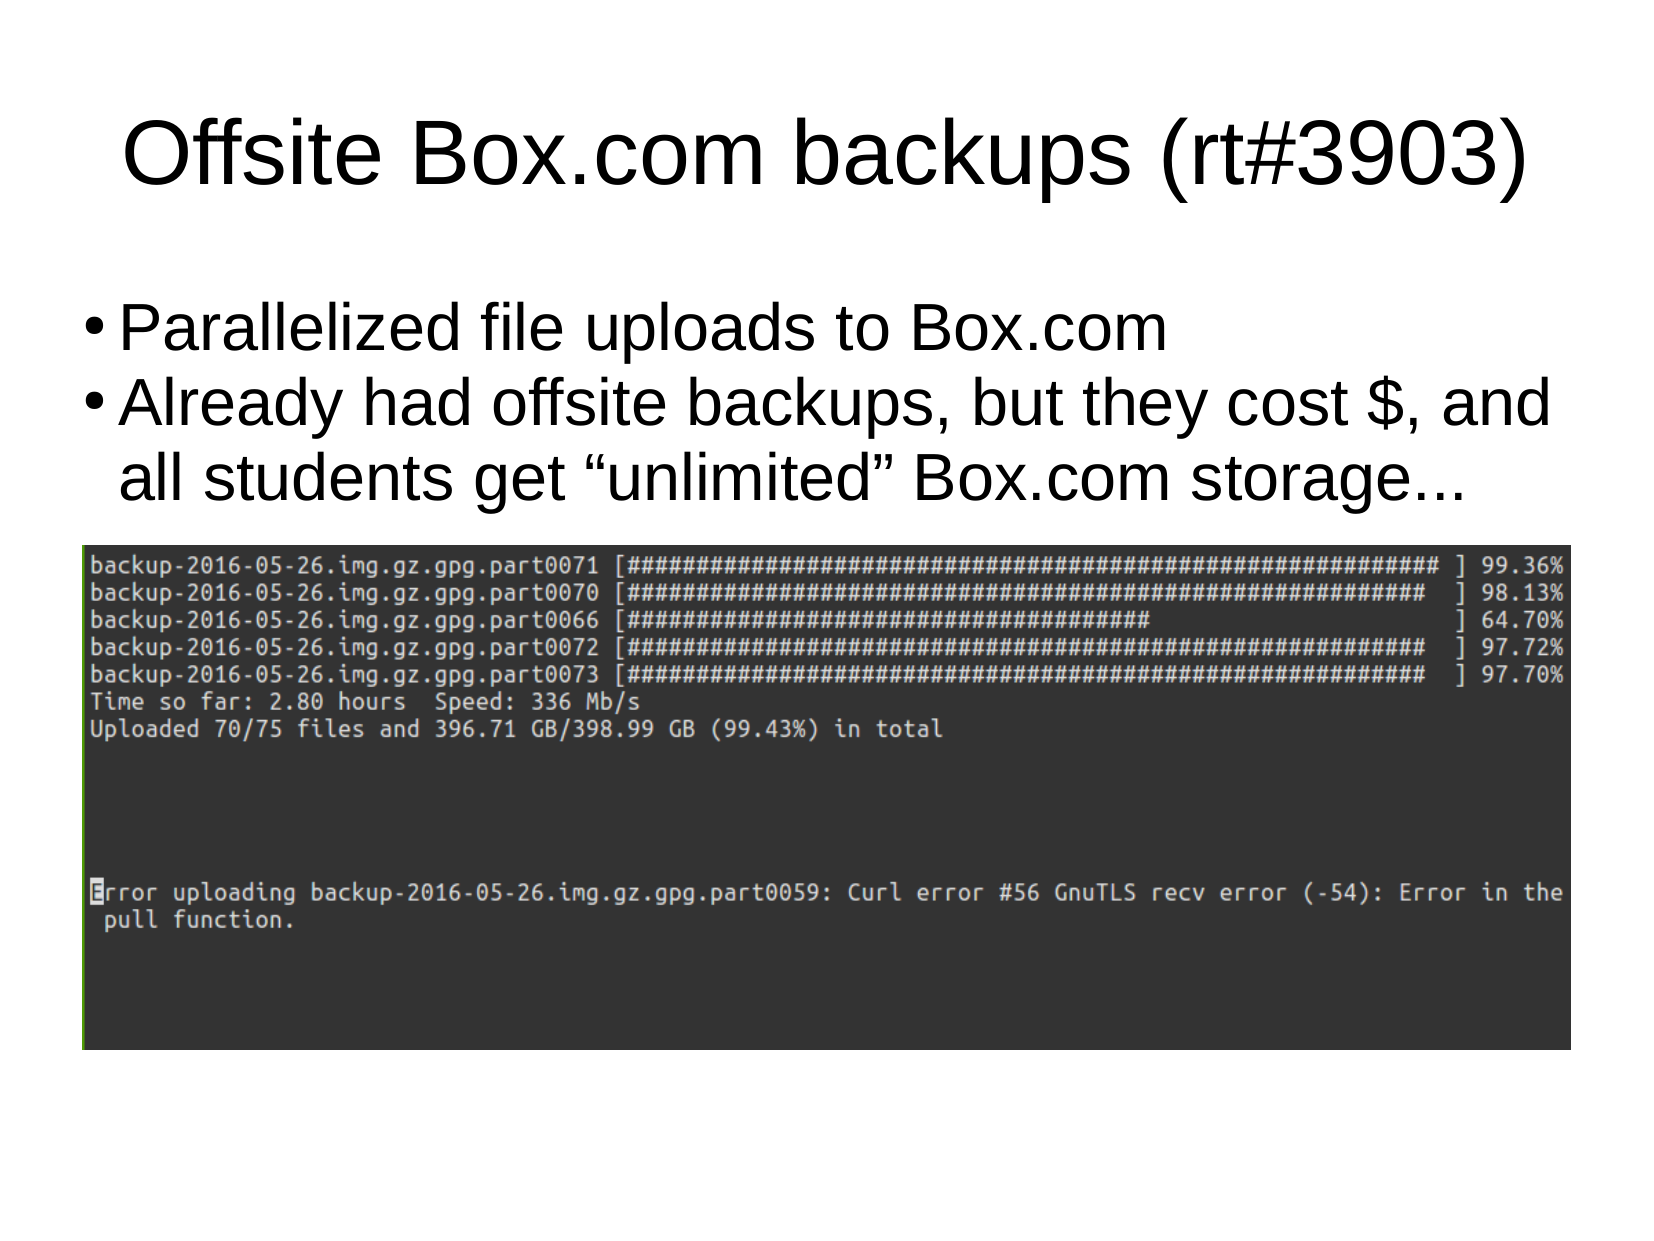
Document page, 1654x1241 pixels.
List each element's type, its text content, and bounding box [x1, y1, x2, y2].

picture [82, 545, 1571, 1051]
title Offsite Box.com backups (rt#3903) [82, 49, 1571, 257]
subtitle Parallelized file uploads to Box.com Already had offsite backups, but they cost $, and all students get “unlimited” Box.com storage... [82, 290, 1571, 545]
